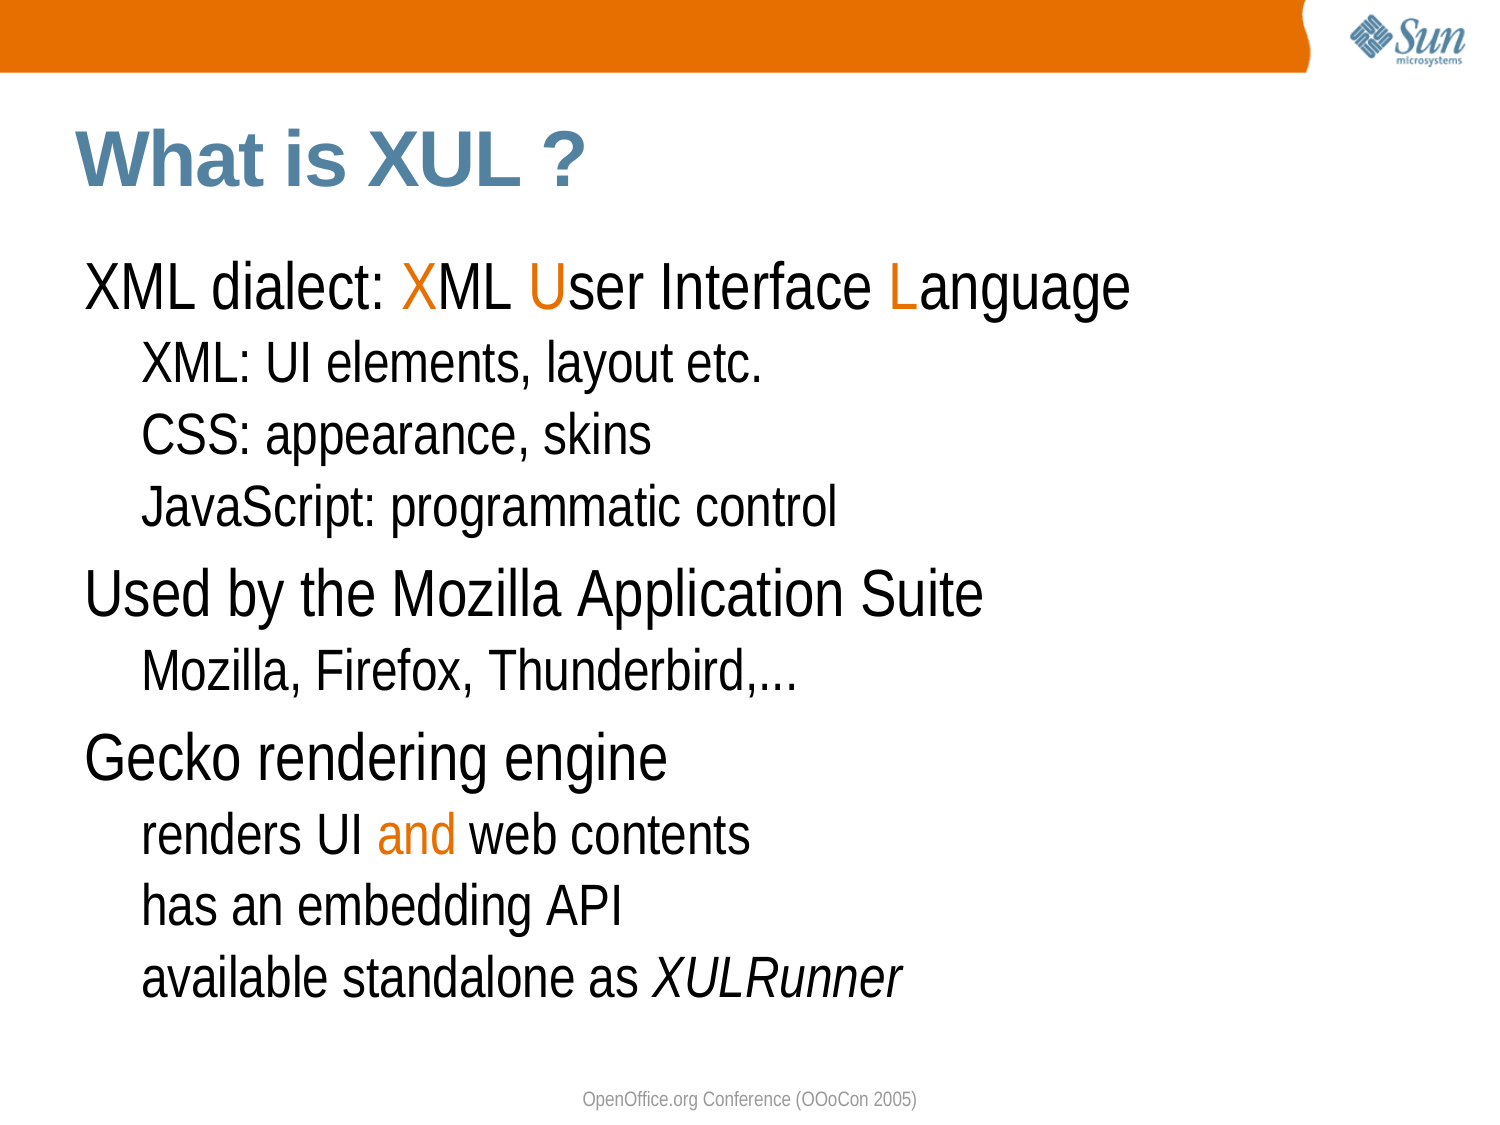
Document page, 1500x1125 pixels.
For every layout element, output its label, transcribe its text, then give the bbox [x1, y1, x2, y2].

picture [0, 0, 1500, 75]
title What is XUL ? [75, 122, 1438, 228]
list XML dialect: XML User Interface Language XML: UI elements, layout etc. CSS: appearance, skins JavaScript: programmatic control Used by the Mozilla Application Suite Mozilla, Firefox, Thunderbird,... Gecko rendering engine renders UI and web contents has an embedding API available standalone as XULRunner [64, 257, 1402, 1017]
